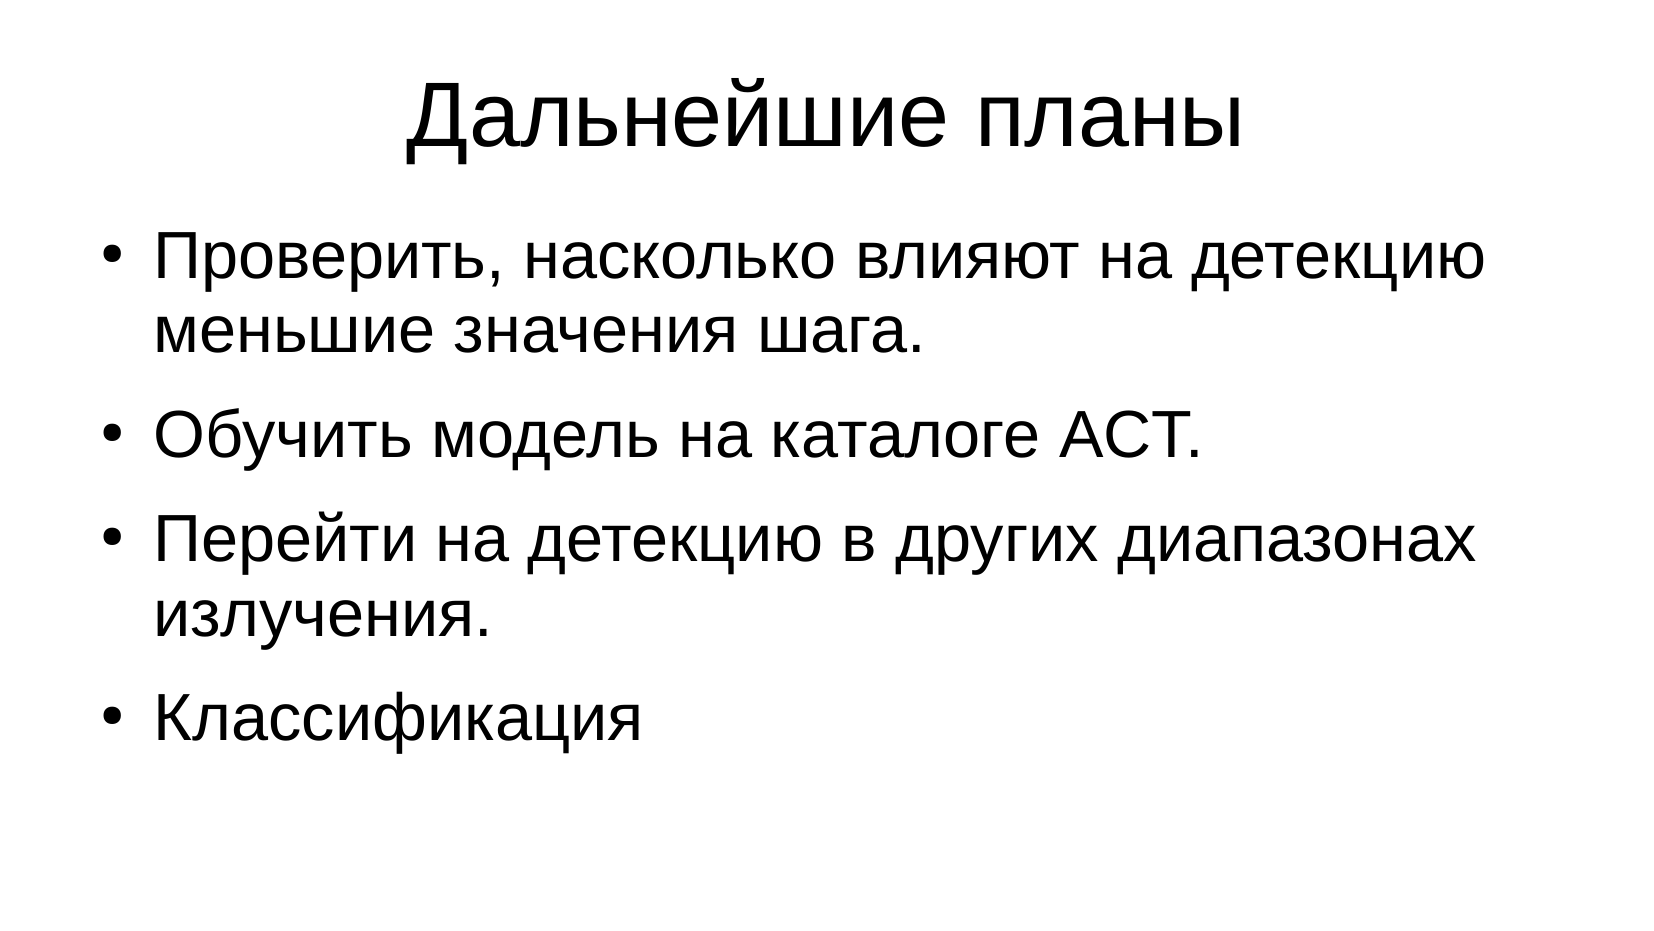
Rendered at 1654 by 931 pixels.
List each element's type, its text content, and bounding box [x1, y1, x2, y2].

list Проверить, насколько влияют на детекцию меньшие значения шага. Обучить модель на каталоге ACT. Перейти на детекцию в других диапазонах излучения. Классификация [82, 217, 1571, 758]
title Дальнейшие планы [82, 37, 1571, 193]
